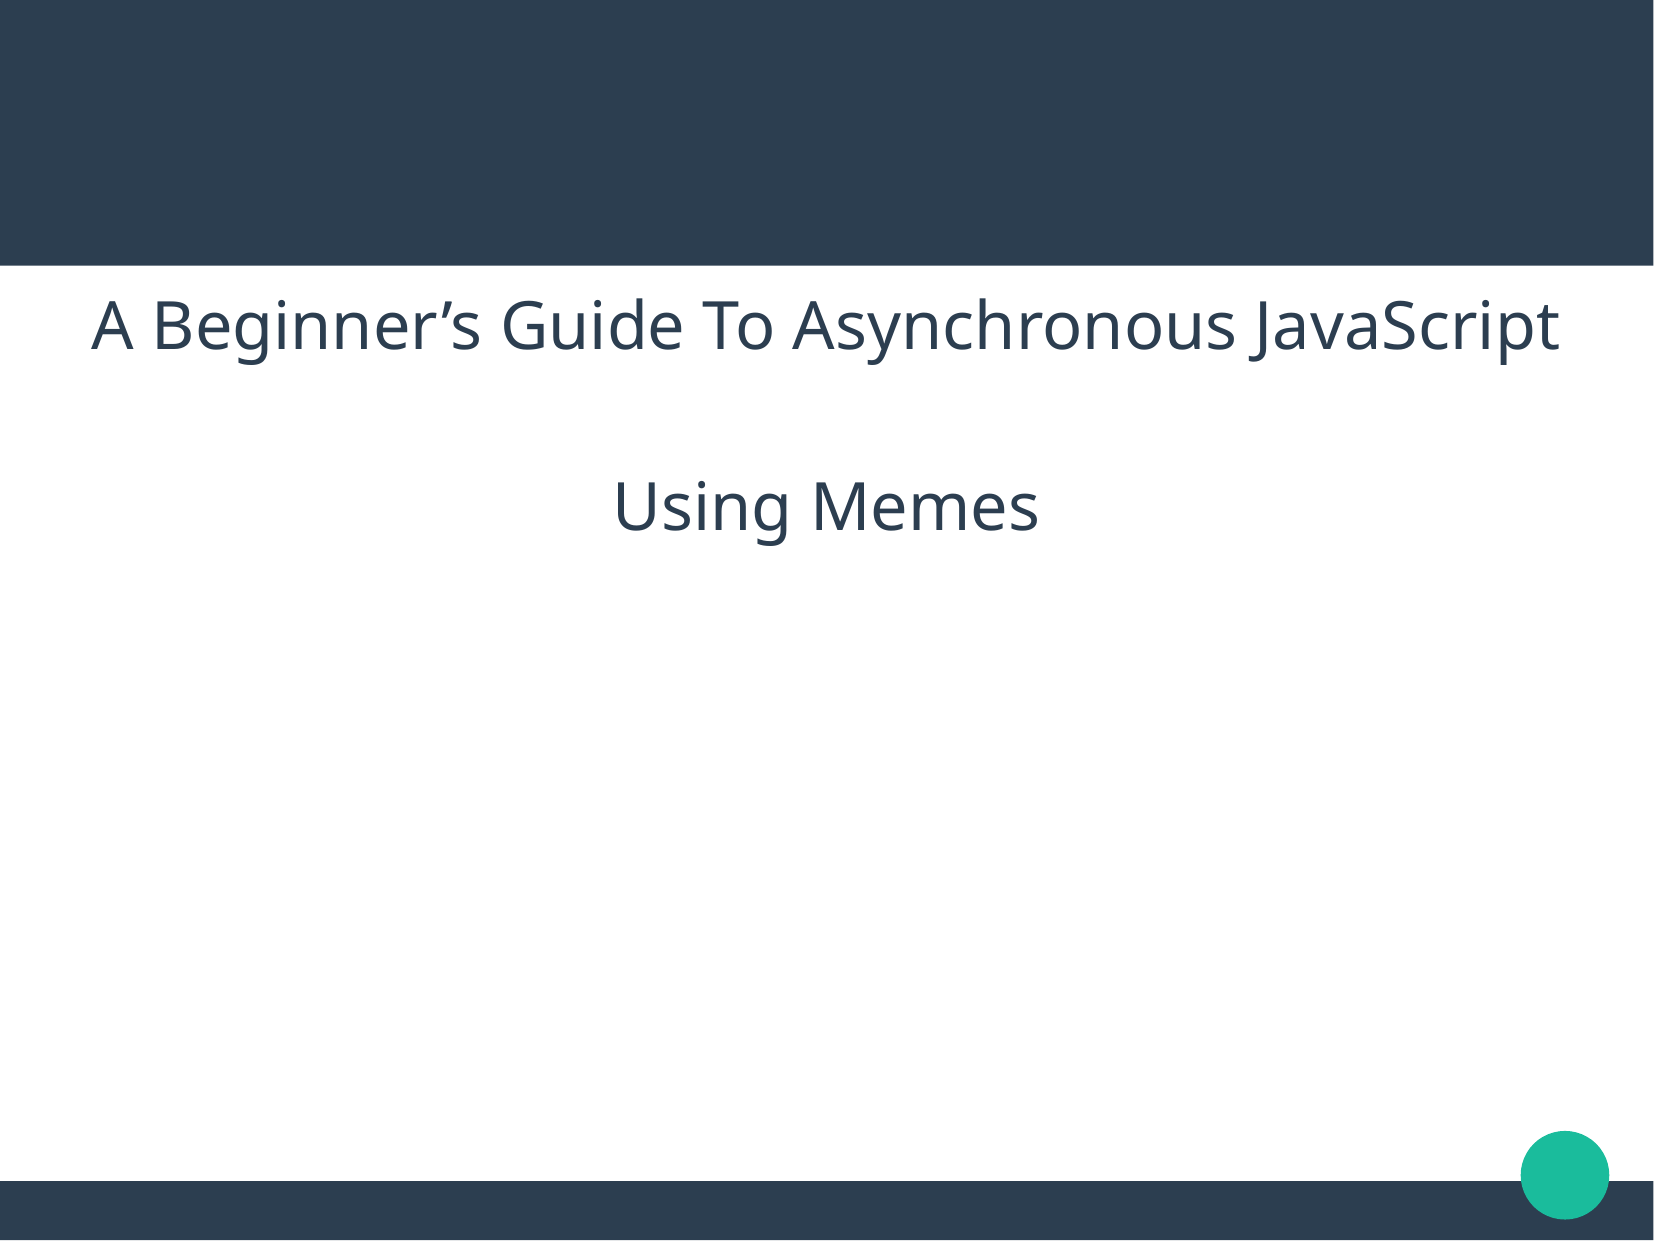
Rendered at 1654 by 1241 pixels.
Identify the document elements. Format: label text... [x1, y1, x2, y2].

subtitle A Beginner’s Guide To Asynchronous JavaScript Using Memes [59, 49, 1595, 779]
